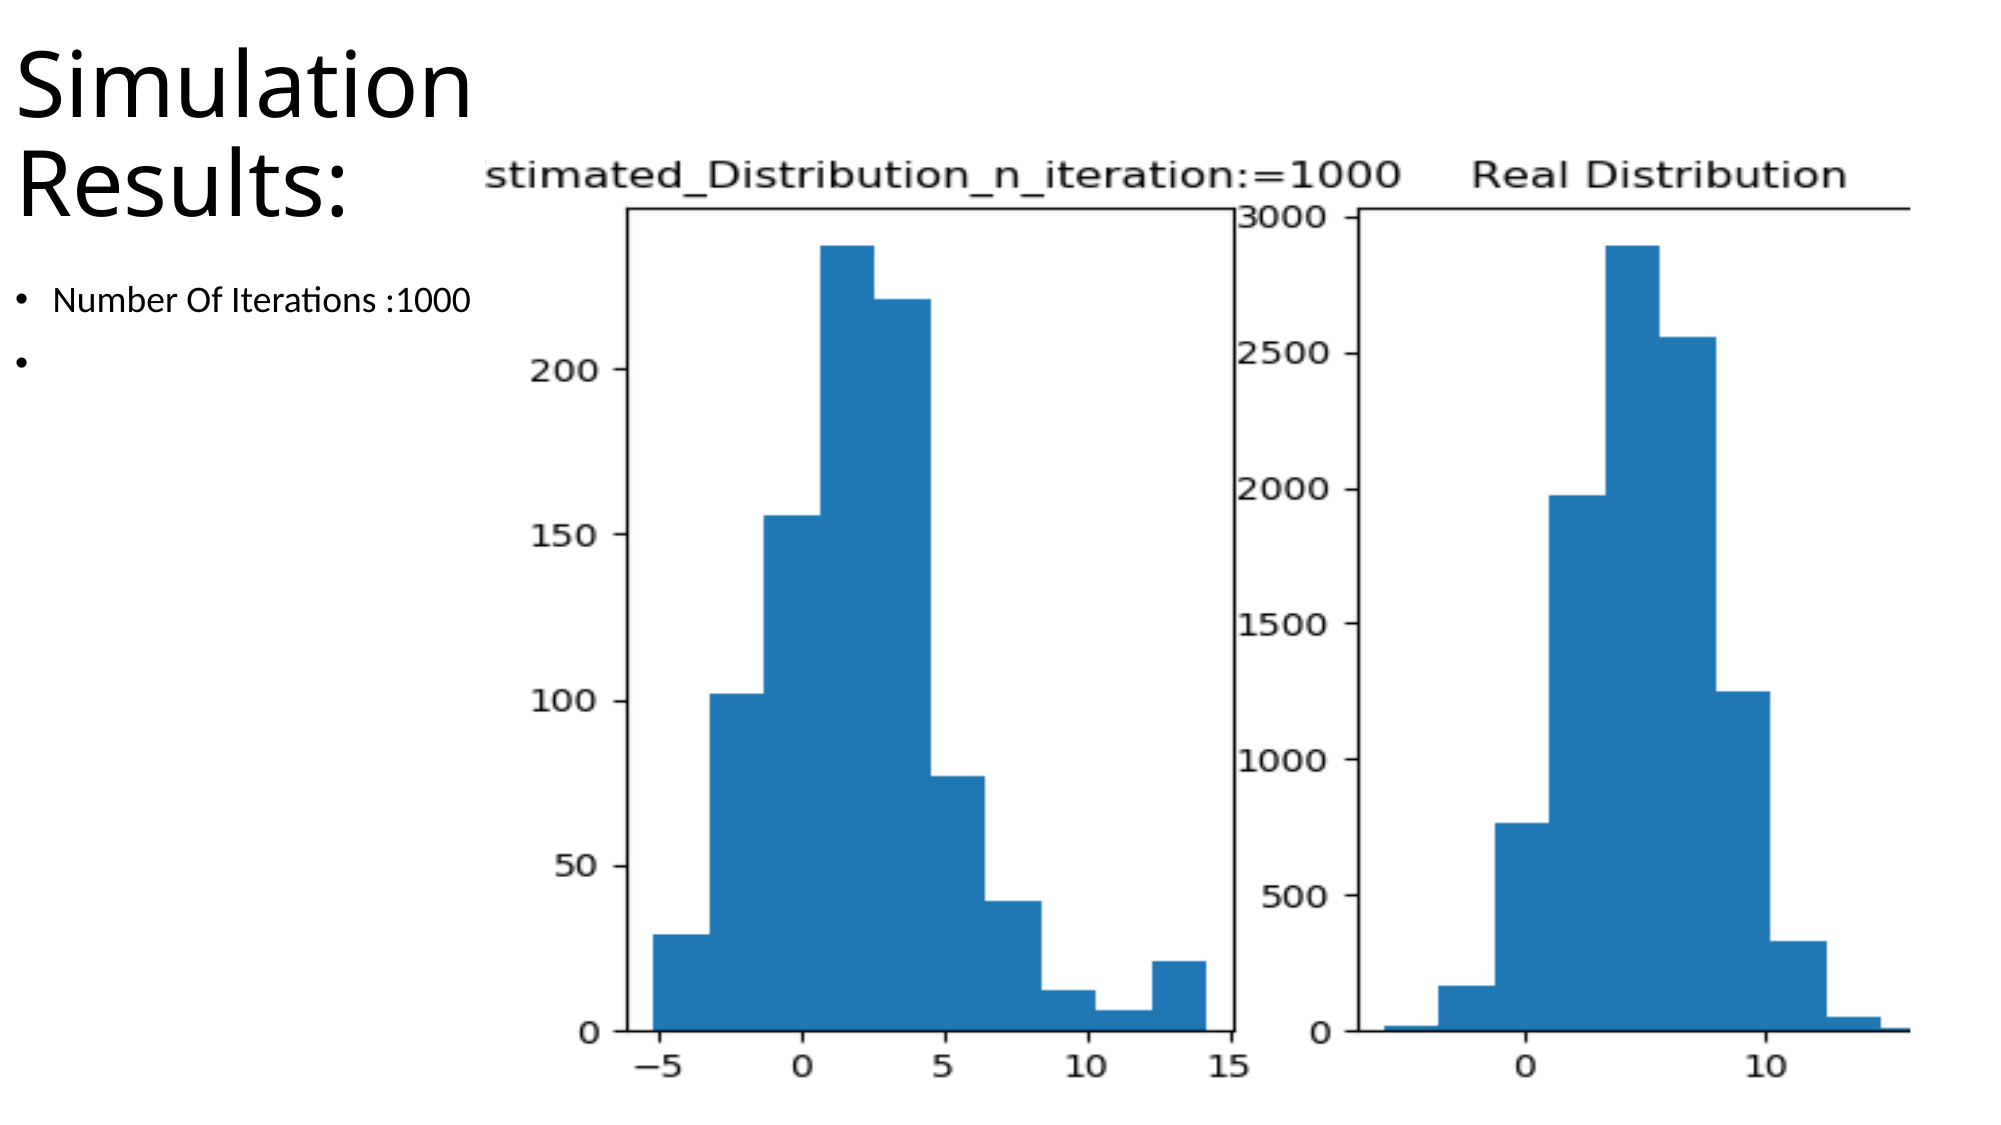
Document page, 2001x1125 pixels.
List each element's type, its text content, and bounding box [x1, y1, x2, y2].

list Number Of Iterations :1000 [0, 272, 485, 1022]
picture [485, 79, 1911, 1125]
title Simulation Results: [0, 0, 600, 272]
